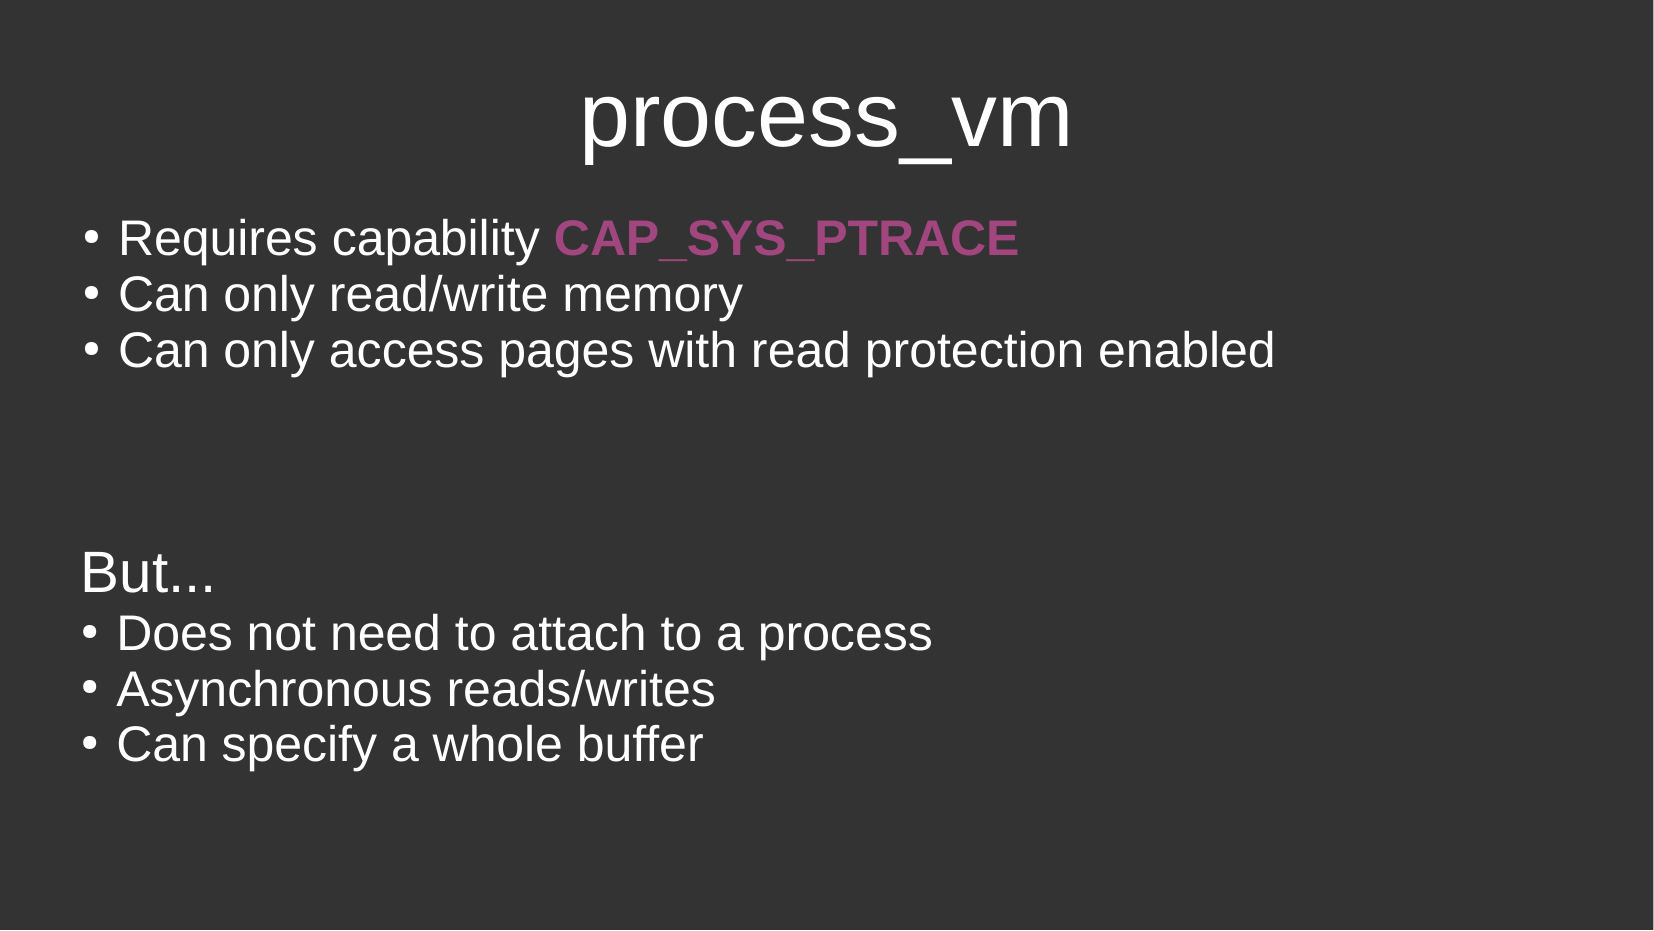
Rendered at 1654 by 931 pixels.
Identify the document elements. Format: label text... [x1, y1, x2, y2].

text_box But... Does not need to attach to a process Asynchronous reads/writes Can specify a whole buffer [75, 450, 1501, 863]
subtitle Requires capability CAP_SYS_PTRACE Can only read/write memory Can only access pages with read protection enabled [82, 210, 1571, 751]
title process_vm [82, 37, 1571, 193]
